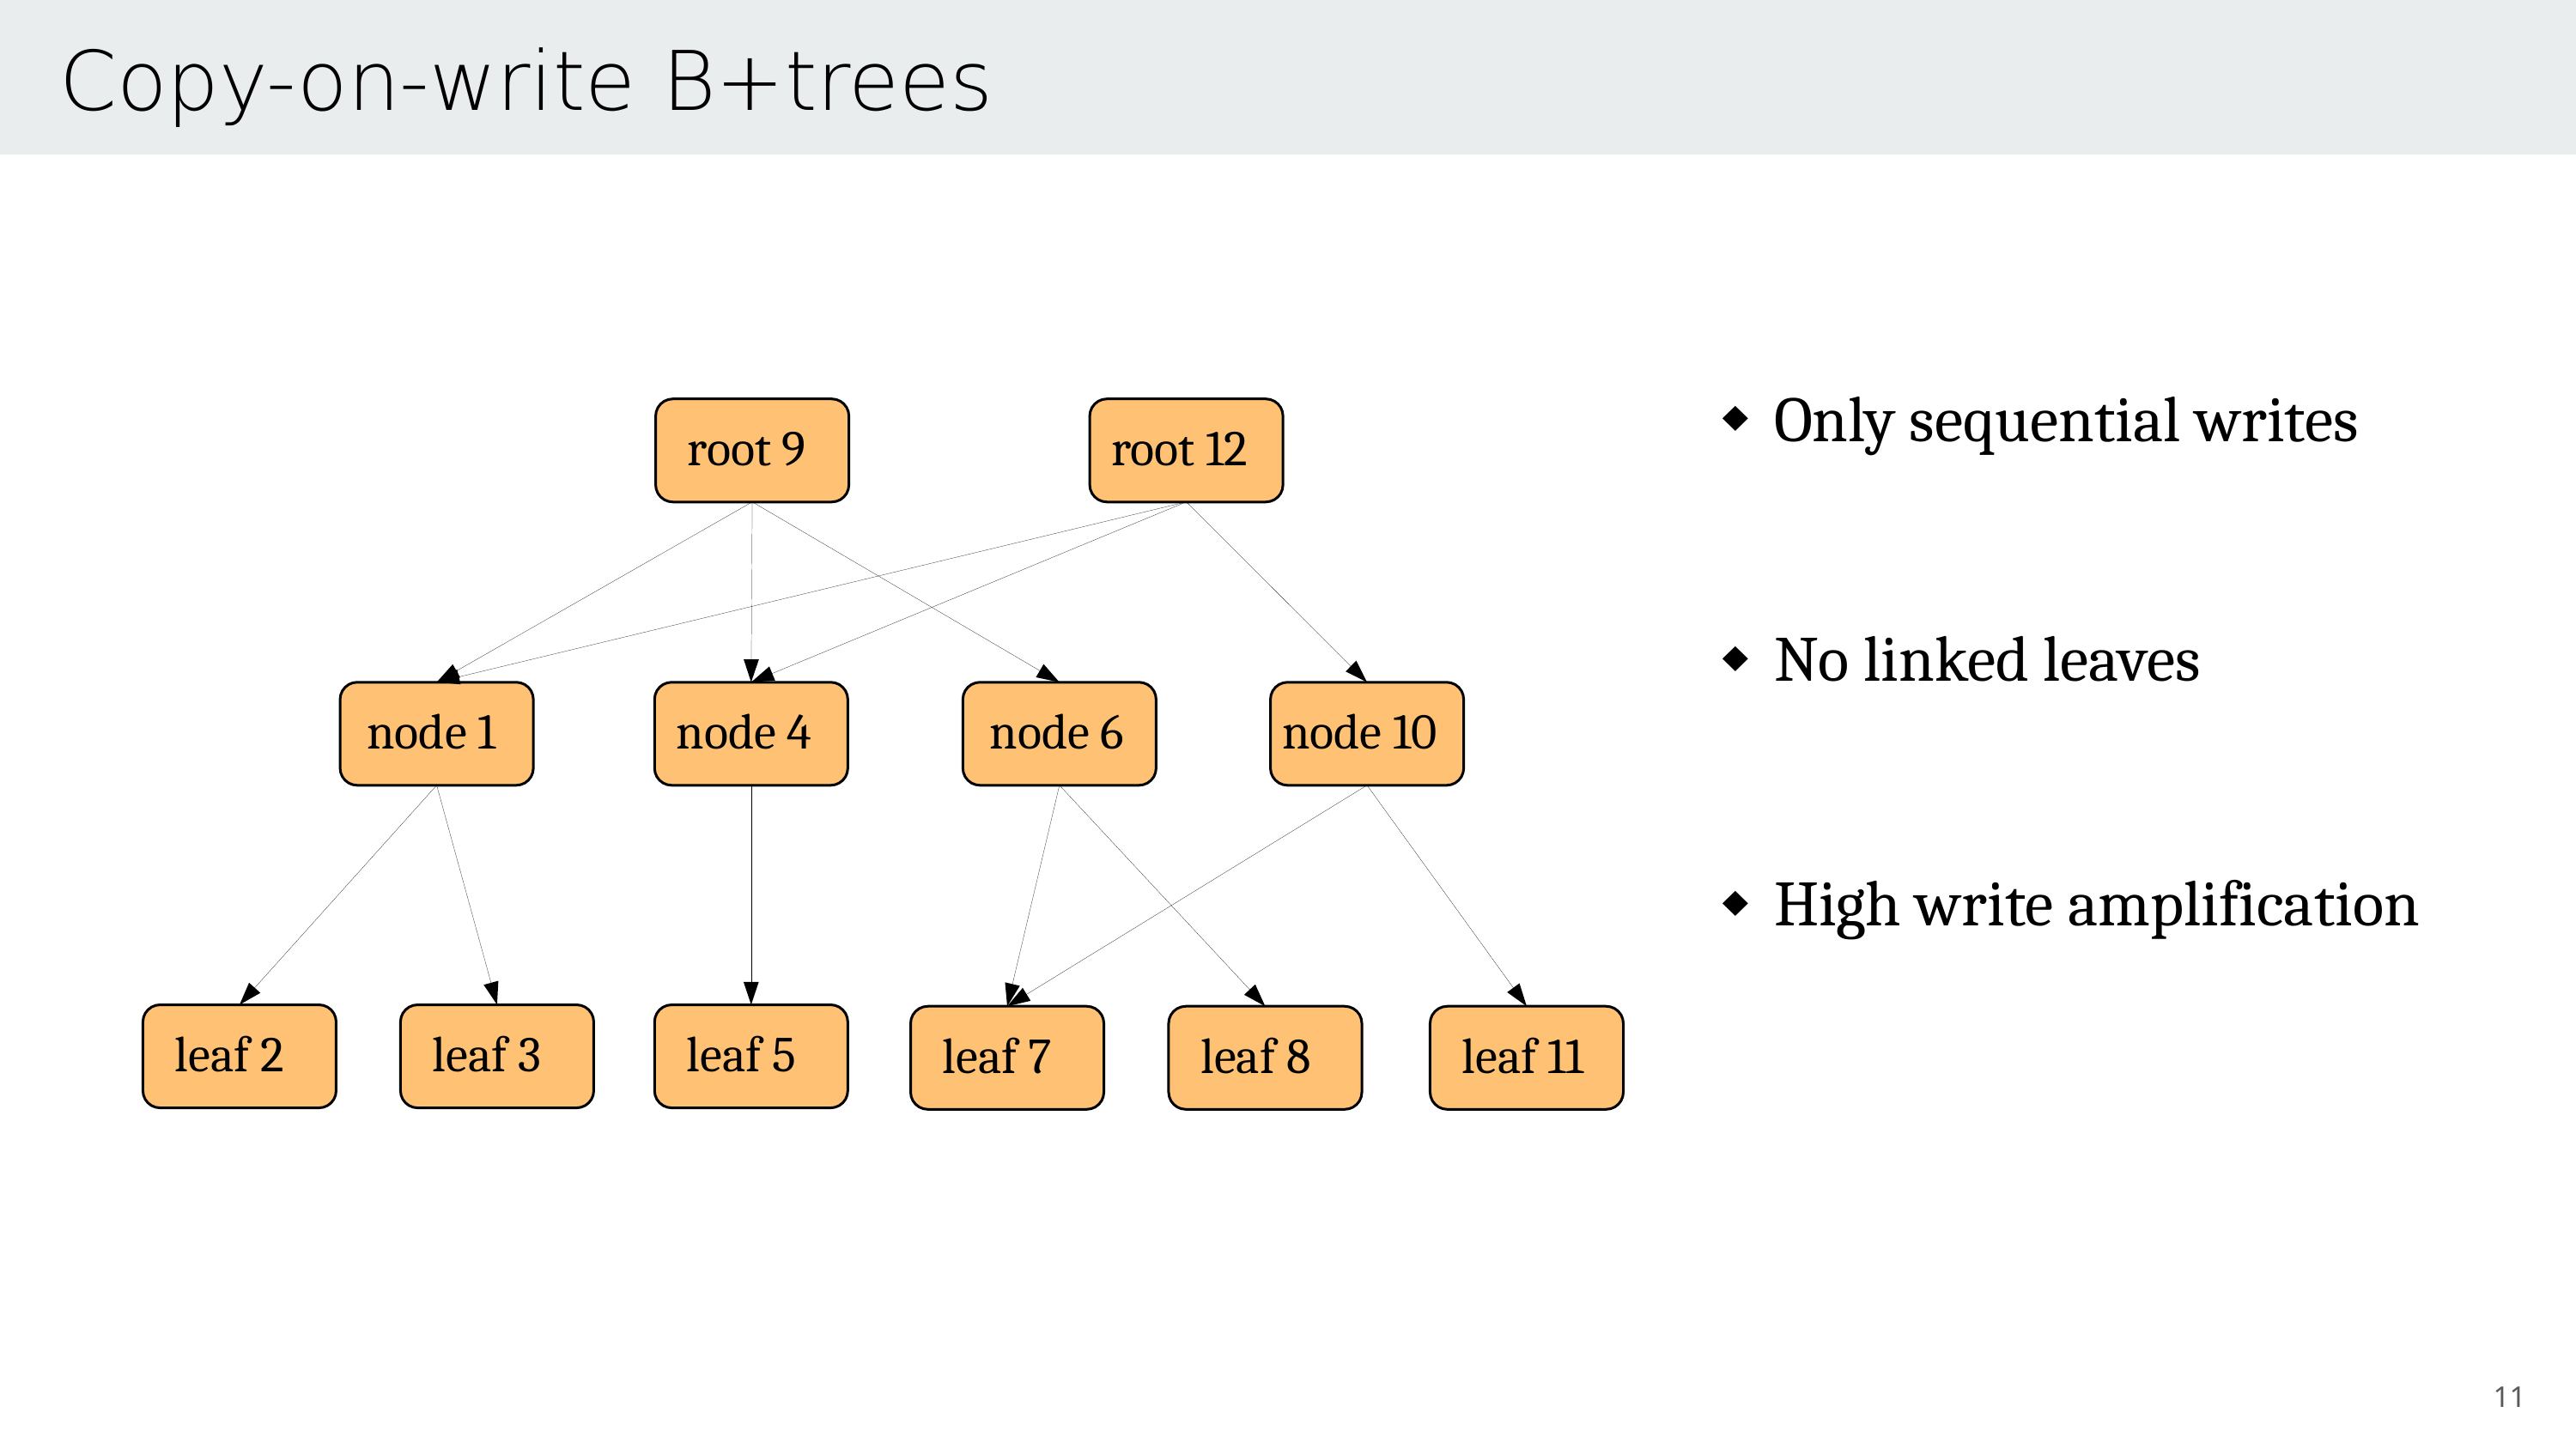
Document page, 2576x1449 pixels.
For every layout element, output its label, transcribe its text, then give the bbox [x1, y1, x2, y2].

text_box root 9 [675, 415, 830, 487]
text_box leaf 7 [930, 1022, 1085, 1094]
text_box [1430, 1006, 1624, 1110]
text_box node 1 [354, 698, 529, 770]
text_box [1270, 682, 1464, 698]
text_box leaf 5 [673, 1020, 829, 1093]
text_box root 12 [1098, 415, 1286, 487]
text_box [654, 1004, 848, 1108]
text_box High write amplification [1710, 862, 2453, 950]
text_box [654, 682, 848, 785]
text_box Only sequential writes [1710, 377, 2469, 466]
text_box node 10 [1269, 698, 1479, 770]
title Copy-on-write B+trees [59, 6, 2226, 158]
text_box leaf 8 [1188, 1022, 1343, 1094]
text_box leaf 2 [161, 1020, 317, 1093]
text_box [1270, 770, 1464, 785]
text_box [1090, 398, 1283, 502]
text_box [963, 682, 1157, 785]
text_box [910, 1006, 1104, 1110]
text_box [340, 682, 534, 785]
text_box node 6 [976, 698, 1151, 770]
text_box [400, 1004, 594, 1108]
text_box No linked leaves [1710, 617, 2233, 706]
text_box [143, 1004, 337, 1108]
text_box [1168, 1006, 1363, 1110]
text_box leaf 11 [1449, 1022, 1624, 1094]
text_box node 4 [663, 698, 852, 770]
text_box leaf 3 [419, 1020, 574, 1093]
text_box [655, 398, 849, 502]
